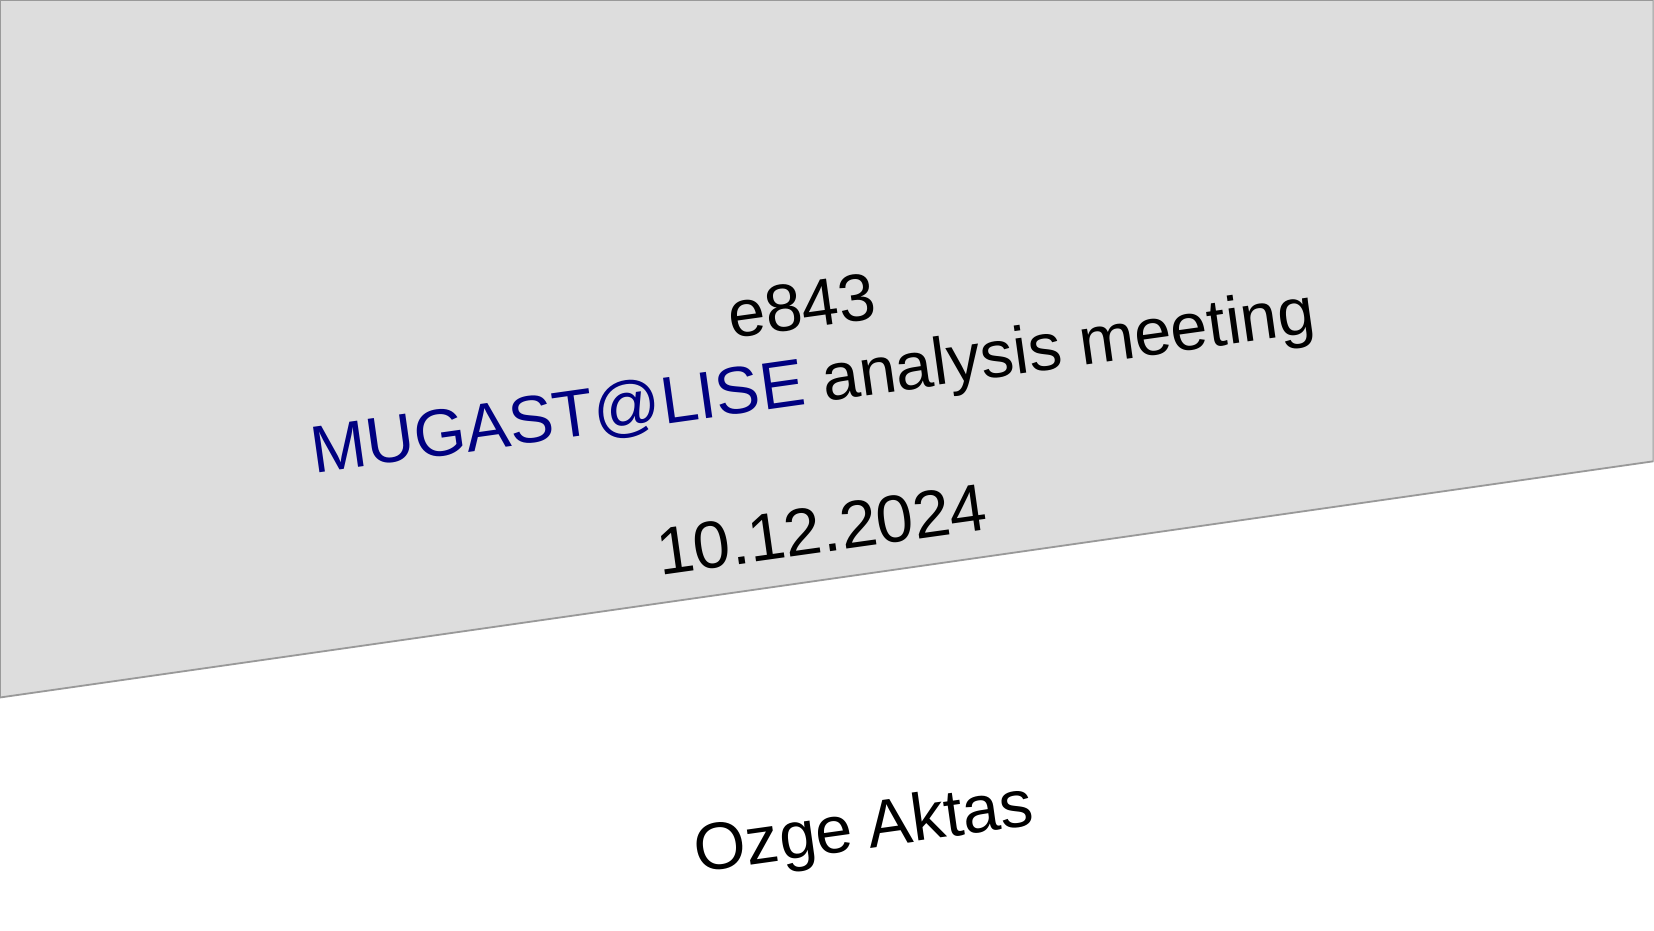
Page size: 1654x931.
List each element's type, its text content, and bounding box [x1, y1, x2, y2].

text_box e843 MUGAST@LISE analysis meeting 10.12.2024 Ozge Aktas [53, 166, 1625, 931]
